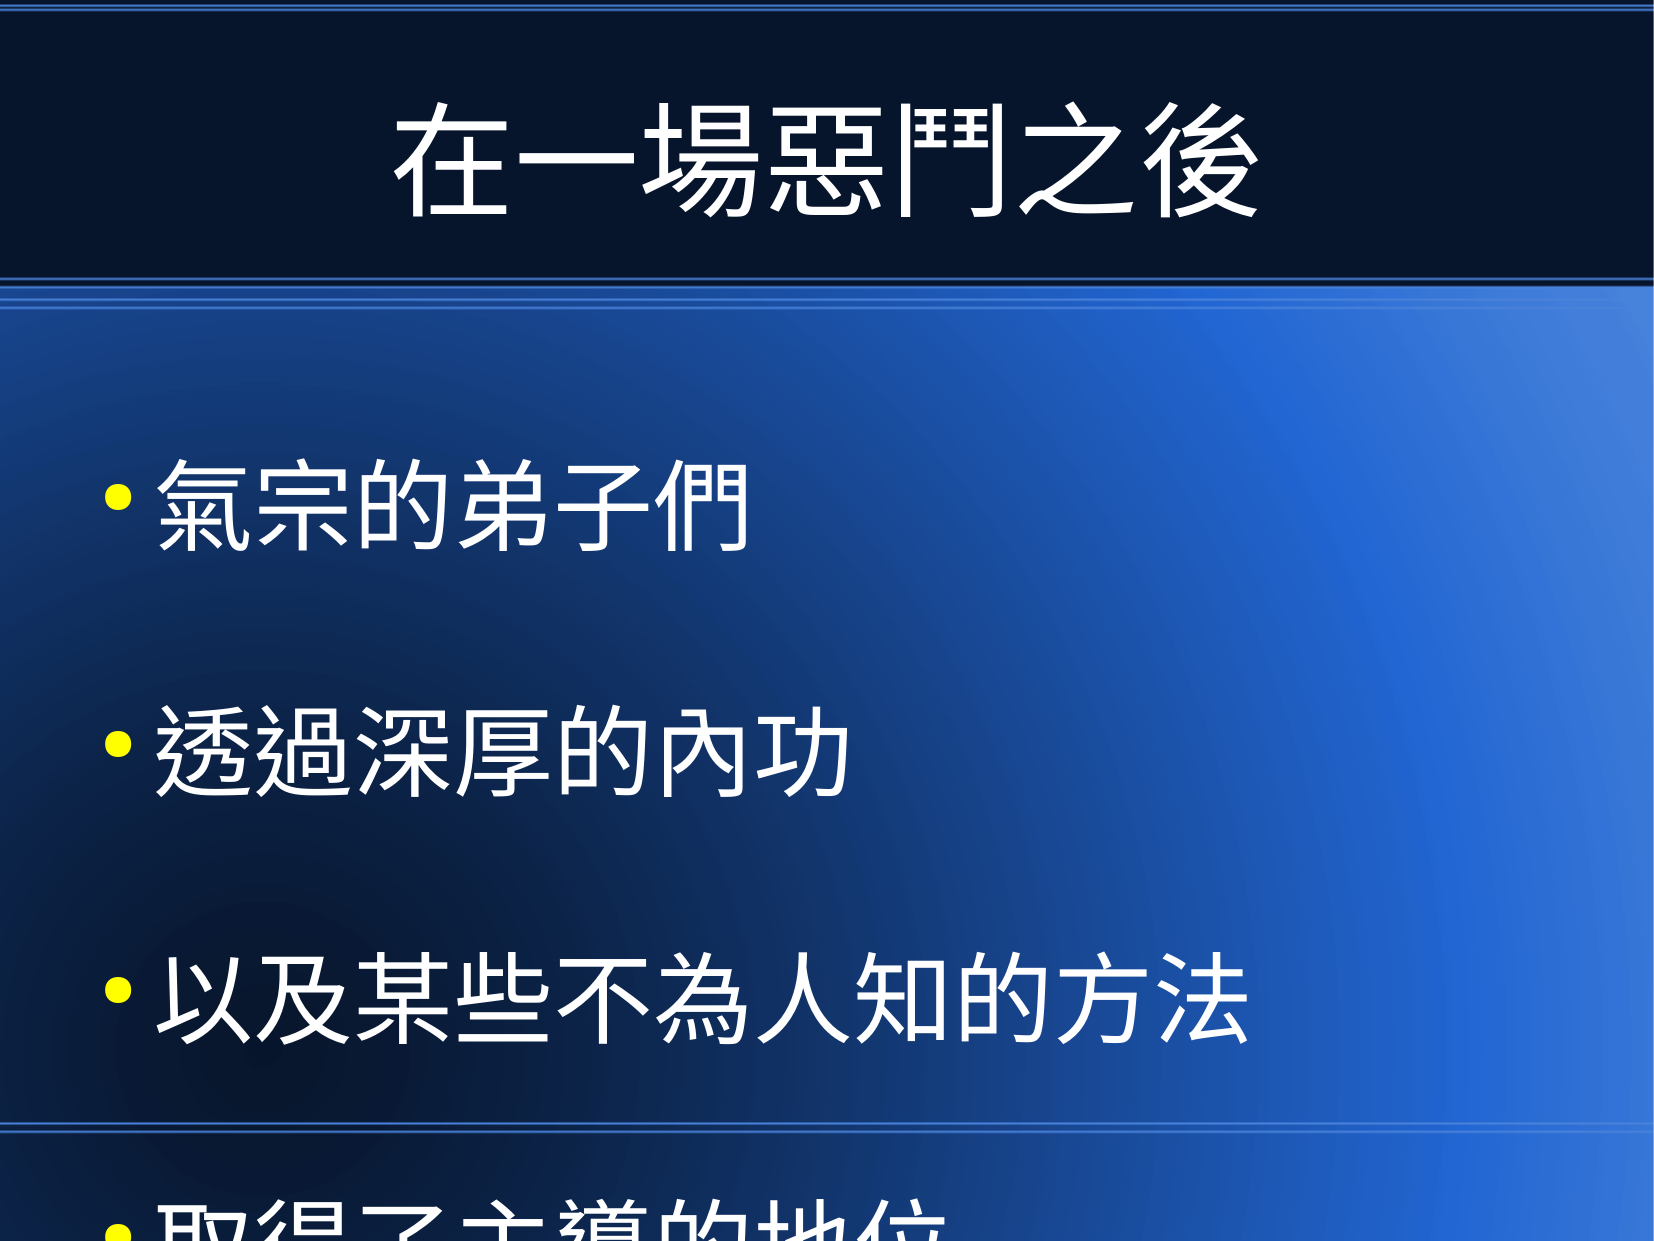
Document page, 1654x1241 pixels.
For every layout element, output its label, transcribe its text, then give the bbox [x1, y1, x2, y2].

title 在一場惡鬥之後 [82, 49, 1571, 257]
list 氣宗的弟子們 透過深厚的內功 以及某些不為人知的方法 取得了主導的地位 [82, 355, 1571, 1241]
picture [0, 0, 1654, 1241]
